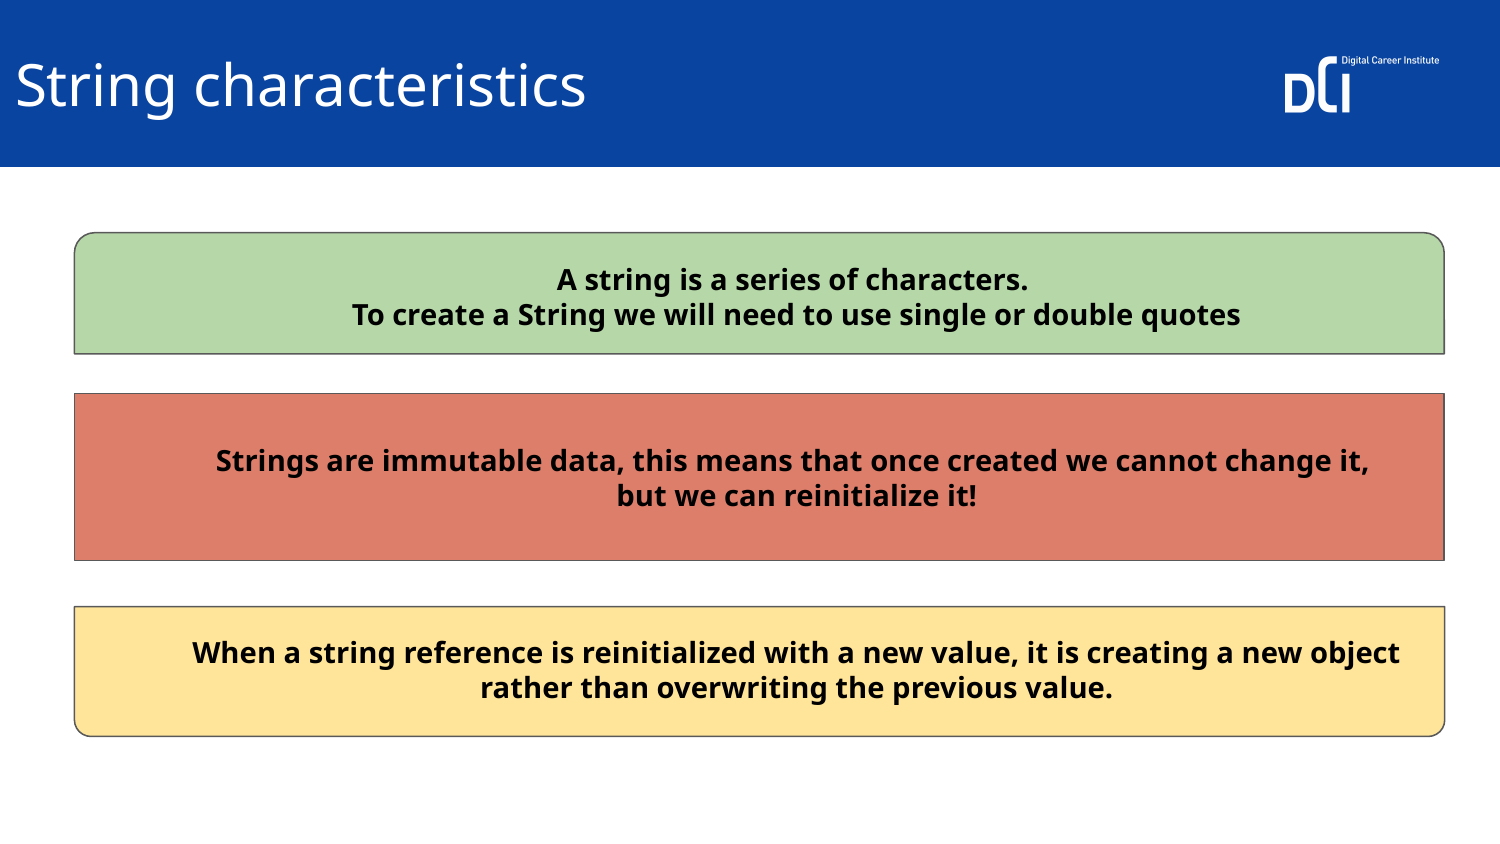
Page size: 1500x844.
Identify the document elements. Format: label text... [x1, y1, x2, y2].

picture [1275, 44, 1445, 123]
title String characteristics [0, 0, 1500, 167]
text_box A string is a series of characters. To create a String we will need to use single or double quotes [74, 232, 1445, 354]
text_box When a string reference is reinitialized with a new value, it is creating a new object rather than overwriting the previous value. [74, 606, 1445, 737]
text_box Strings are immutable data, this means that once created we cannot change it, but we can reinitialize it! [74, 393, 1445, 561]
